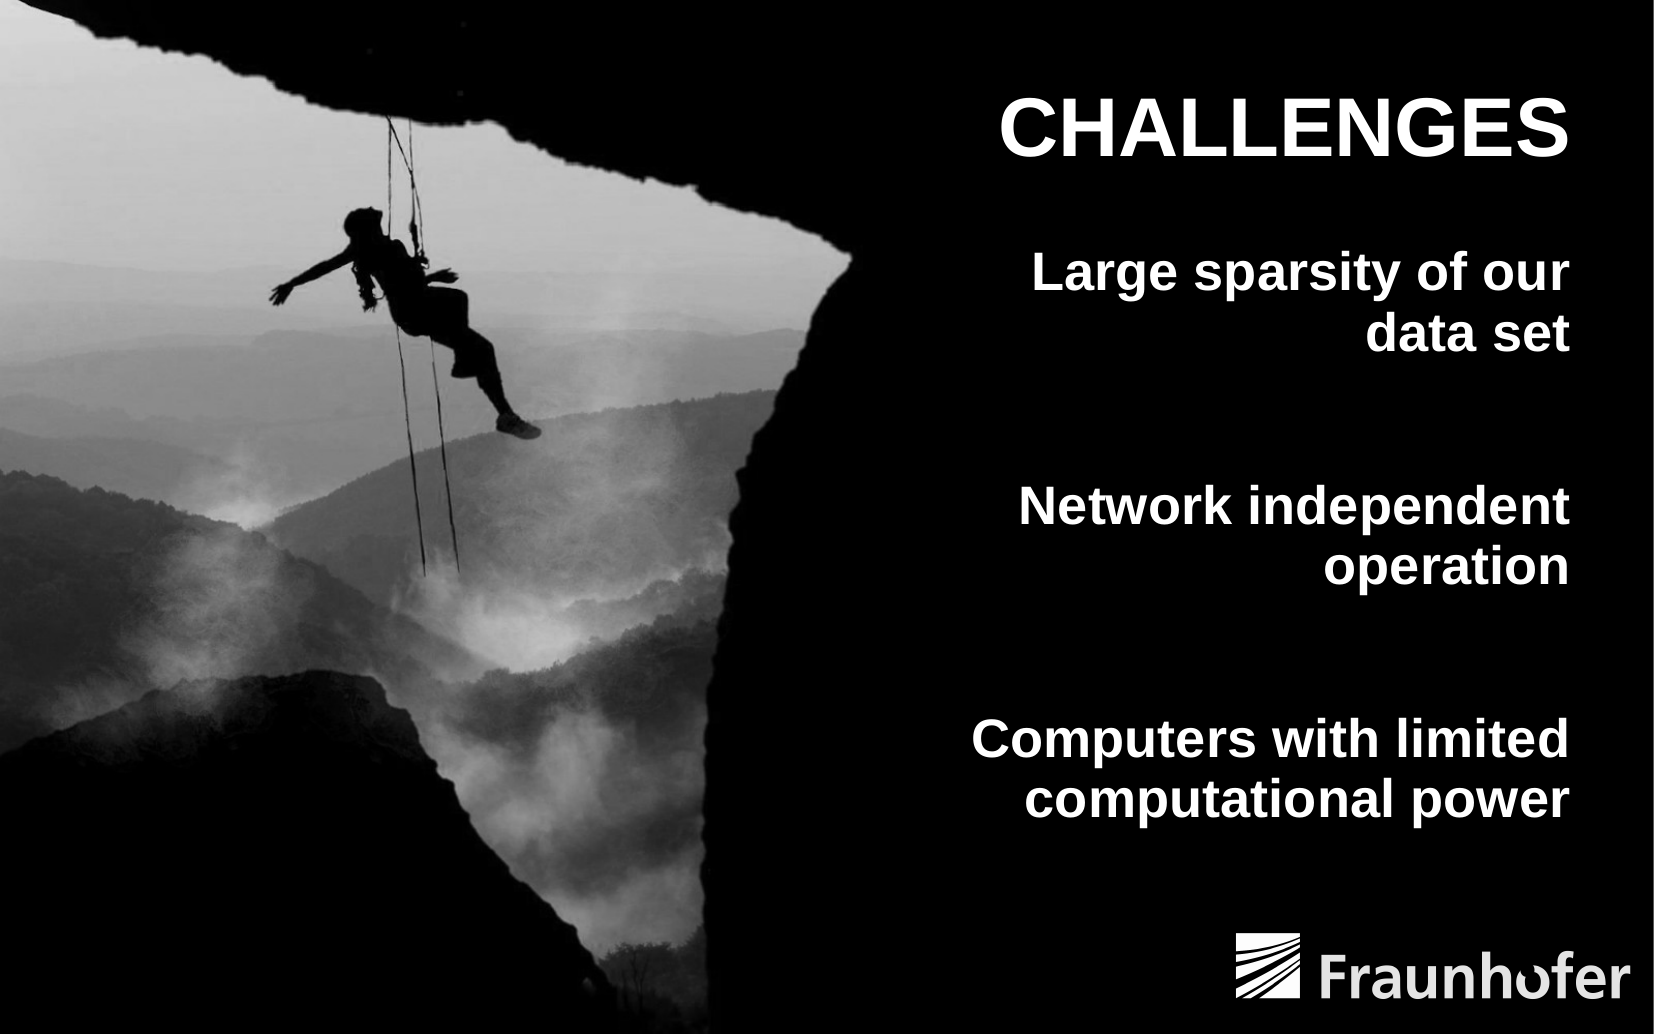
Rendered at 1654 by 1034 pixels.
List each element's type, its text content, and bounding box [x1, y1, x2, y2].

picture [0, 0, 1654, 1034]
list Large sparsity of our data set Network independent operation Computers with limited computational power [869, 241, 1571, 842]
title Challenges [82, 41, 1571, 214]
